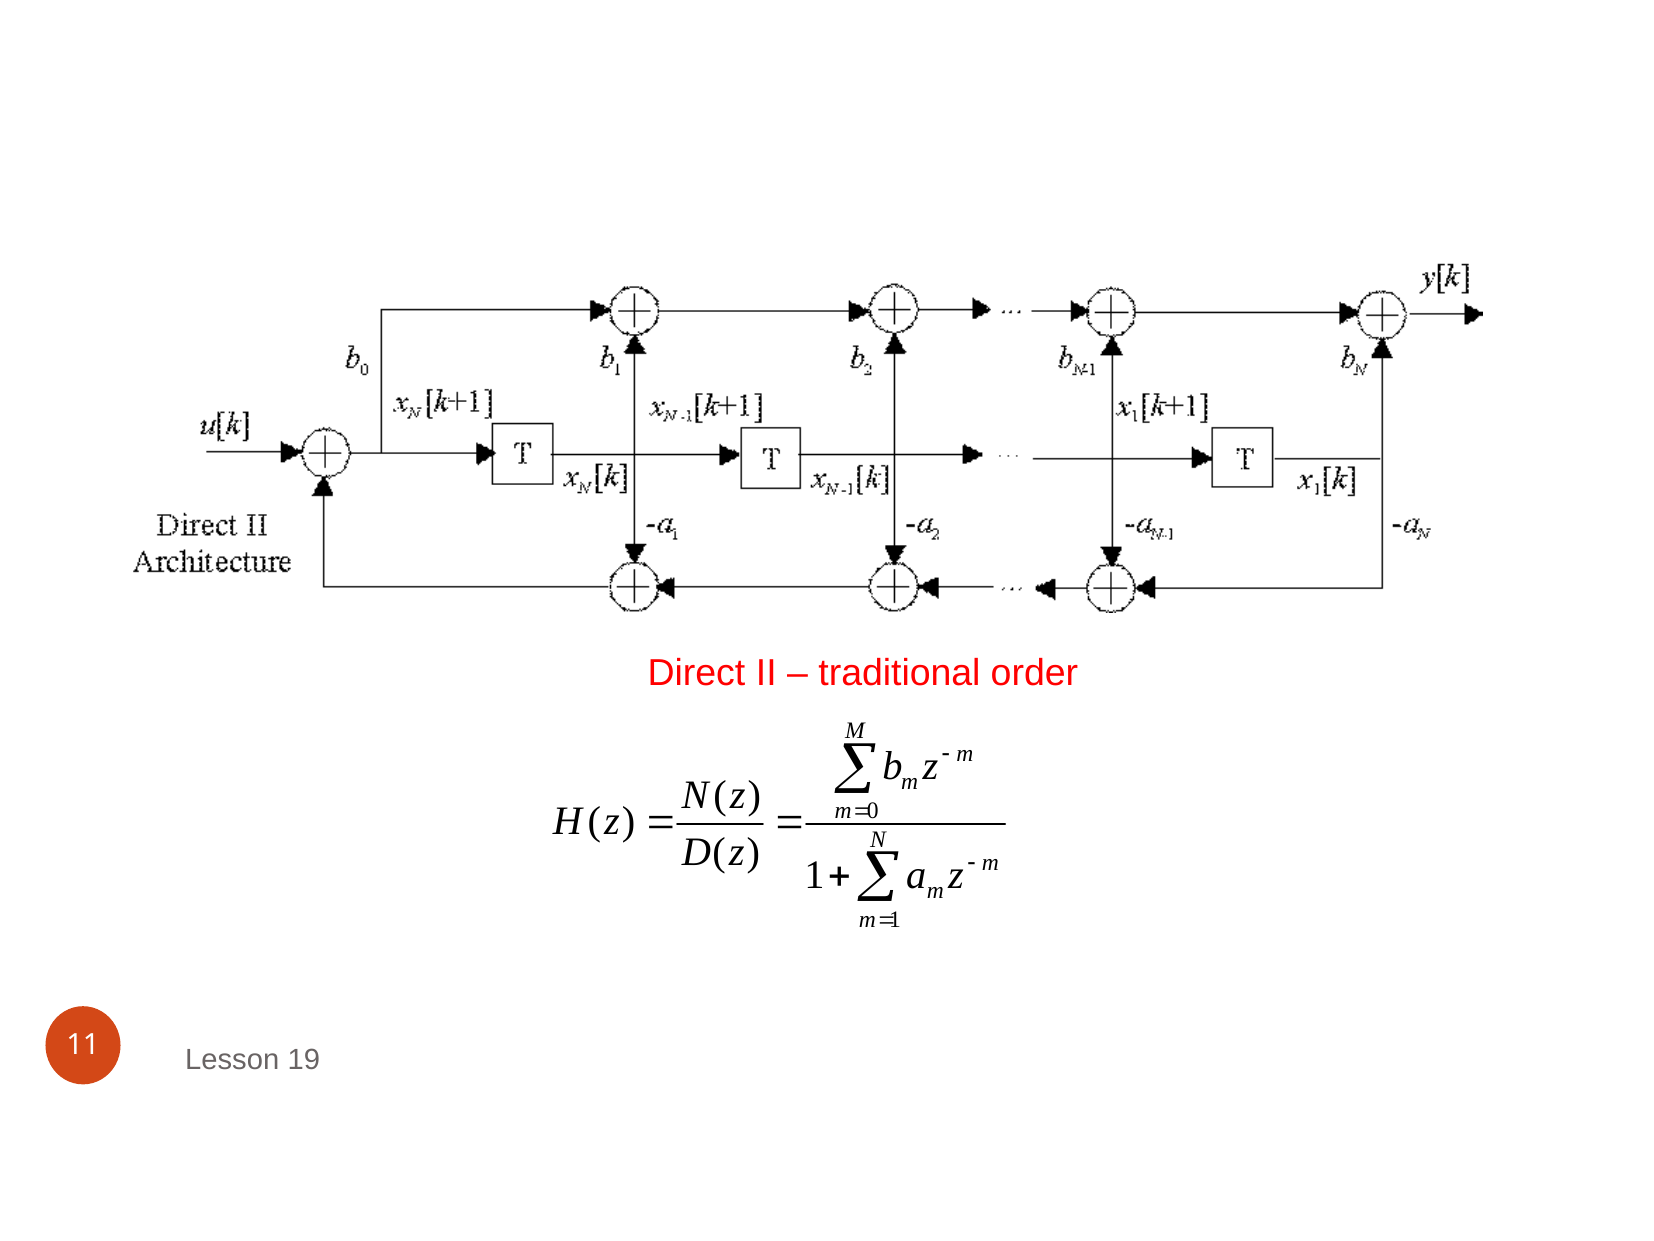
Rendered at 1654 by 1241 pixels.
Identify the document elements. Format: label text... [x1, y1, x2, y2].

text_box <number> [45, 1006, 121, 1085]
chart [545, 712, 1016, 936]
picture [132, 238, 1483, 613]
text_box Lesson 19 [170, 1018, 646, 1097]
text_box Direct II – traditional order [633, 640, 1094, 702]
